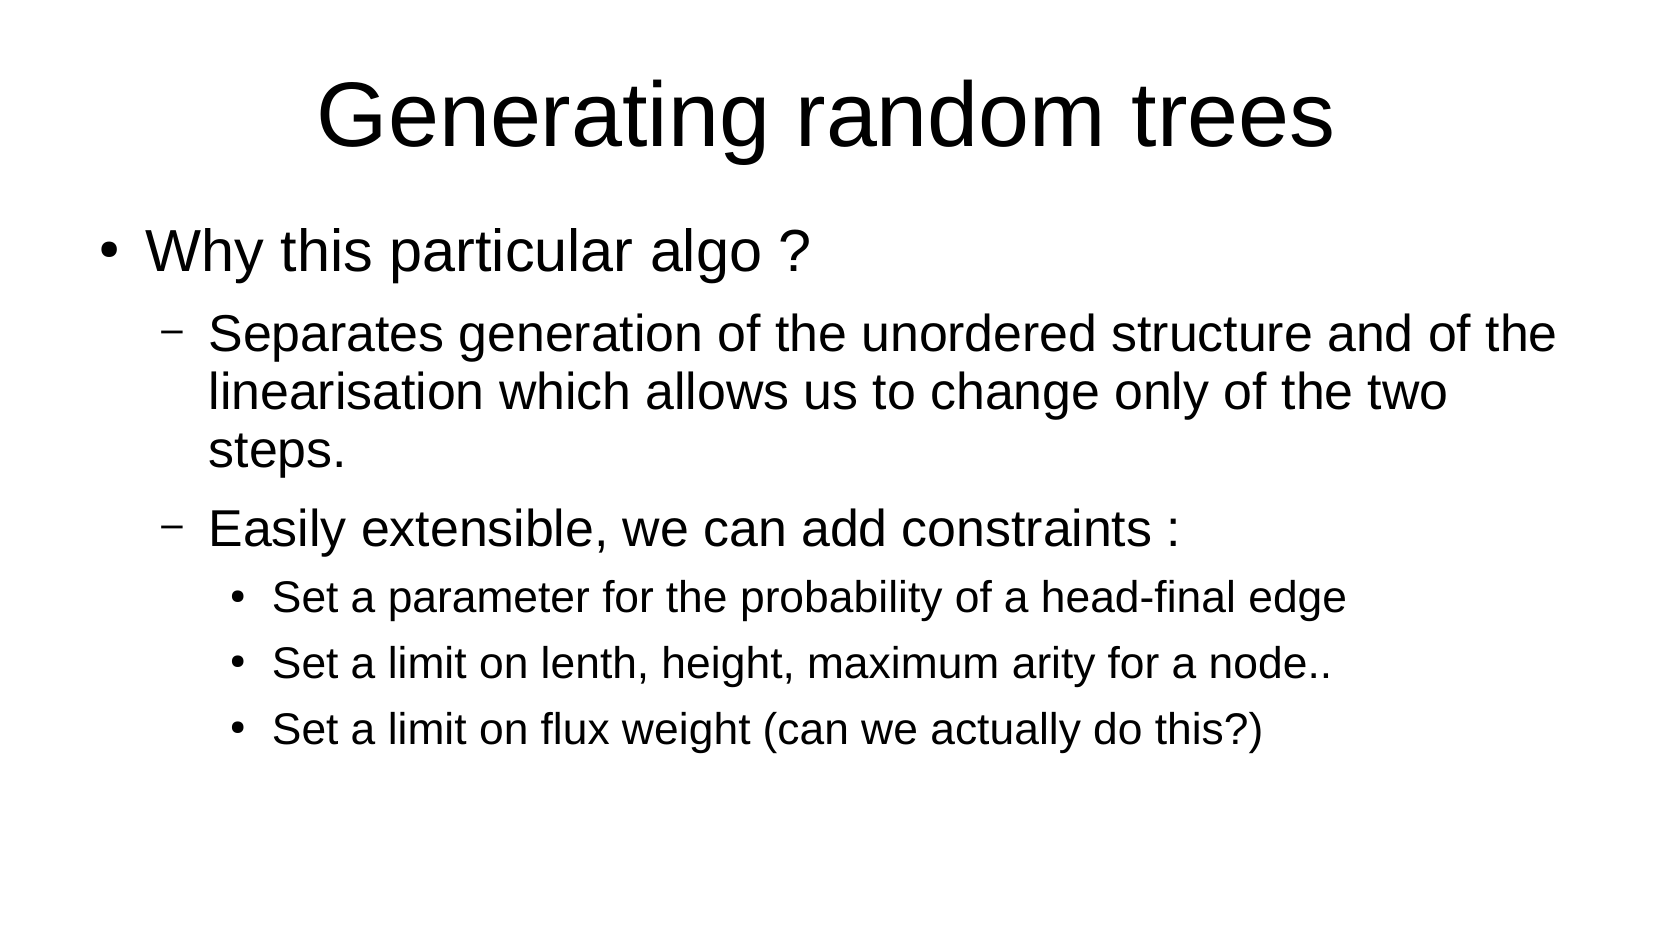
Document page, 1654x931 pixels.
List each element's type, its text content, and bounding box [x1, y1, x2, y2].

title Generating random trees [82, 37, 1571, 193]
list Why this particular algo ? Separates generation of the unordered structure and of the linearisation which allows us to change only of the two steps. Easily extensible, we can add constraints : Set a parameter for the probability of a head-final edge Set a limit on lenth, height, maximum arity for a node.. Set a limit on flux weight (can we actually do this?) [82, 217, 1571, 758]
